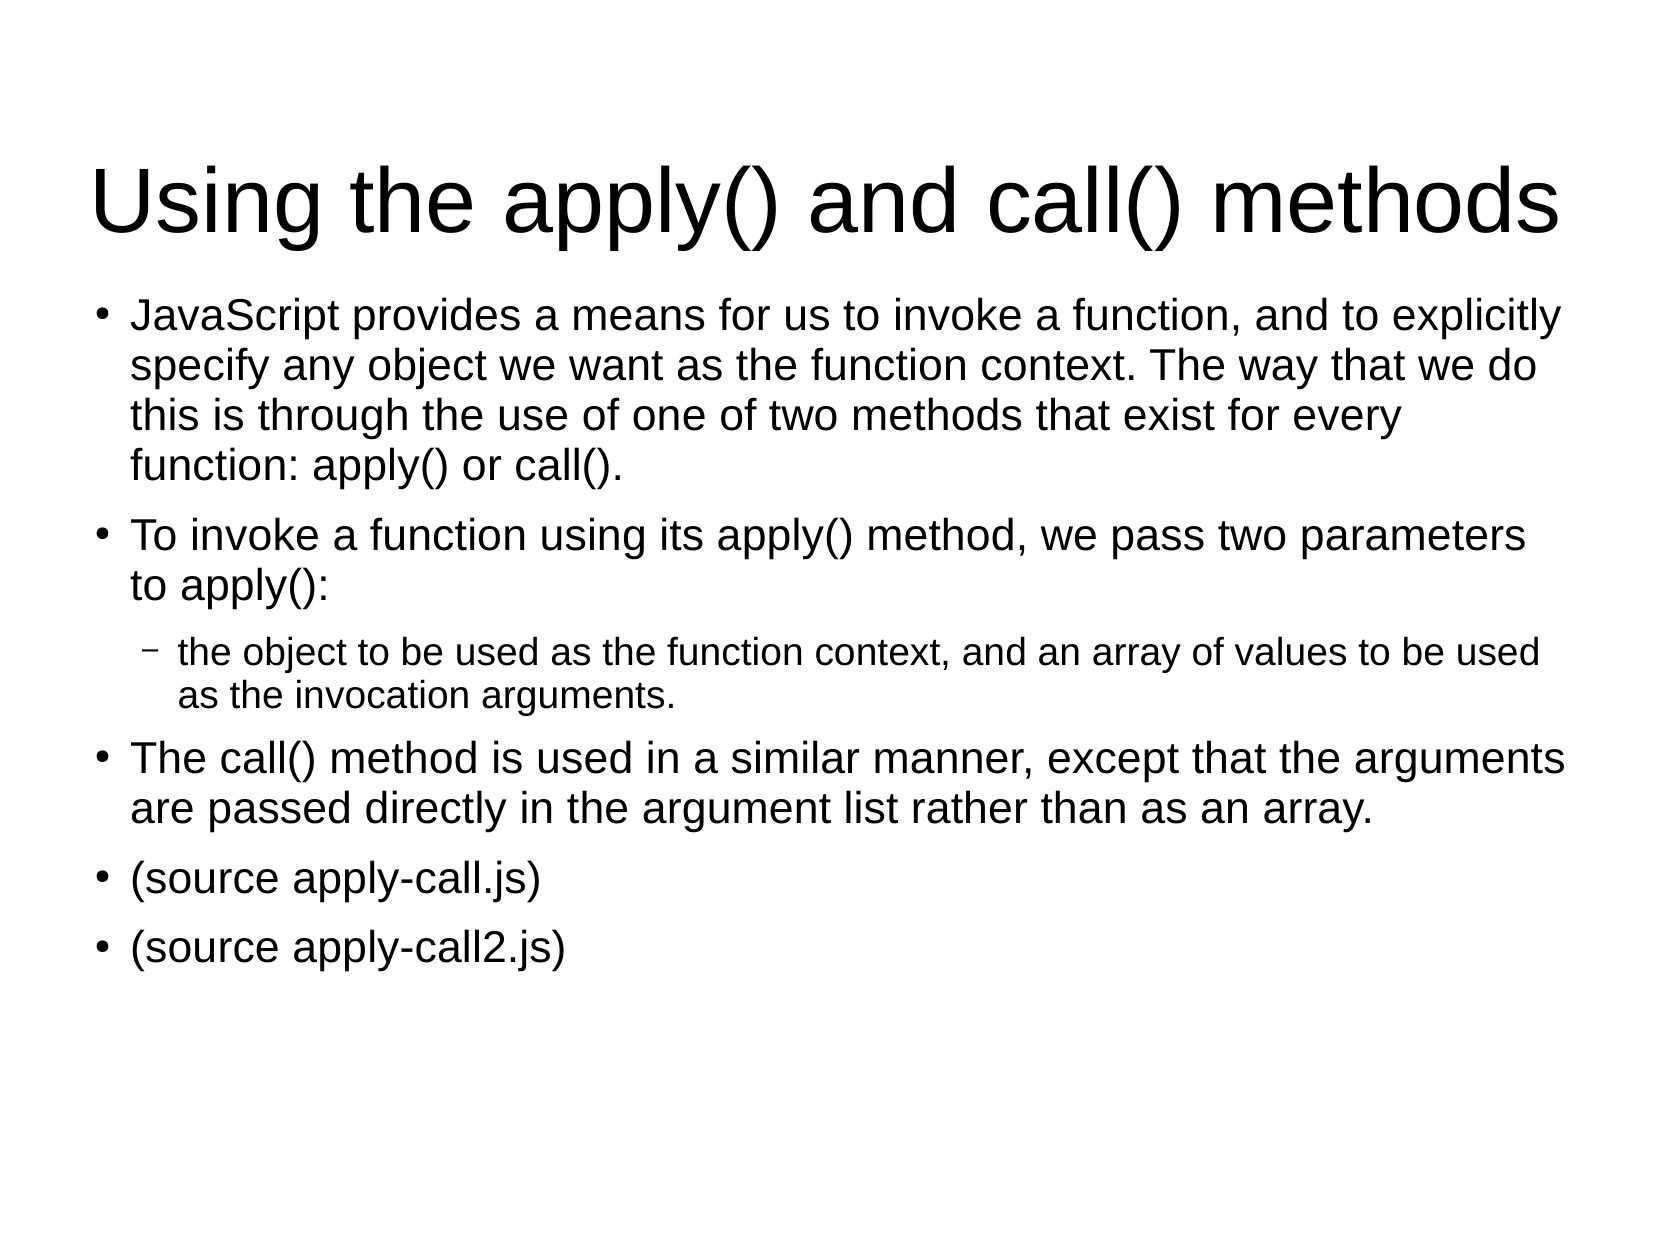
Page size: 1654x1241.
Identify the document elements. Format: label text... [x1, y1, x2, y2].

title Using the apply() and call() methods [82, 97, 1571, 290]
list JavaScript provides a means for us to invoke a function, and to explicitly specify any object we want as the function context. The way that we do this is through the use of one of two methods that exist for every function: apply() or call(). To invoke a function using its apply() method, we pass two parameters to apply(): the object to be used as the function context, and an array of values to be used as the invocation arguments. The call() method is used in a similar manner, except that the arguments are passed directly in the argument list rather than as an array. (source apply-call.js) (source apply-call2.js) [82, 290, 1571, 1010]
